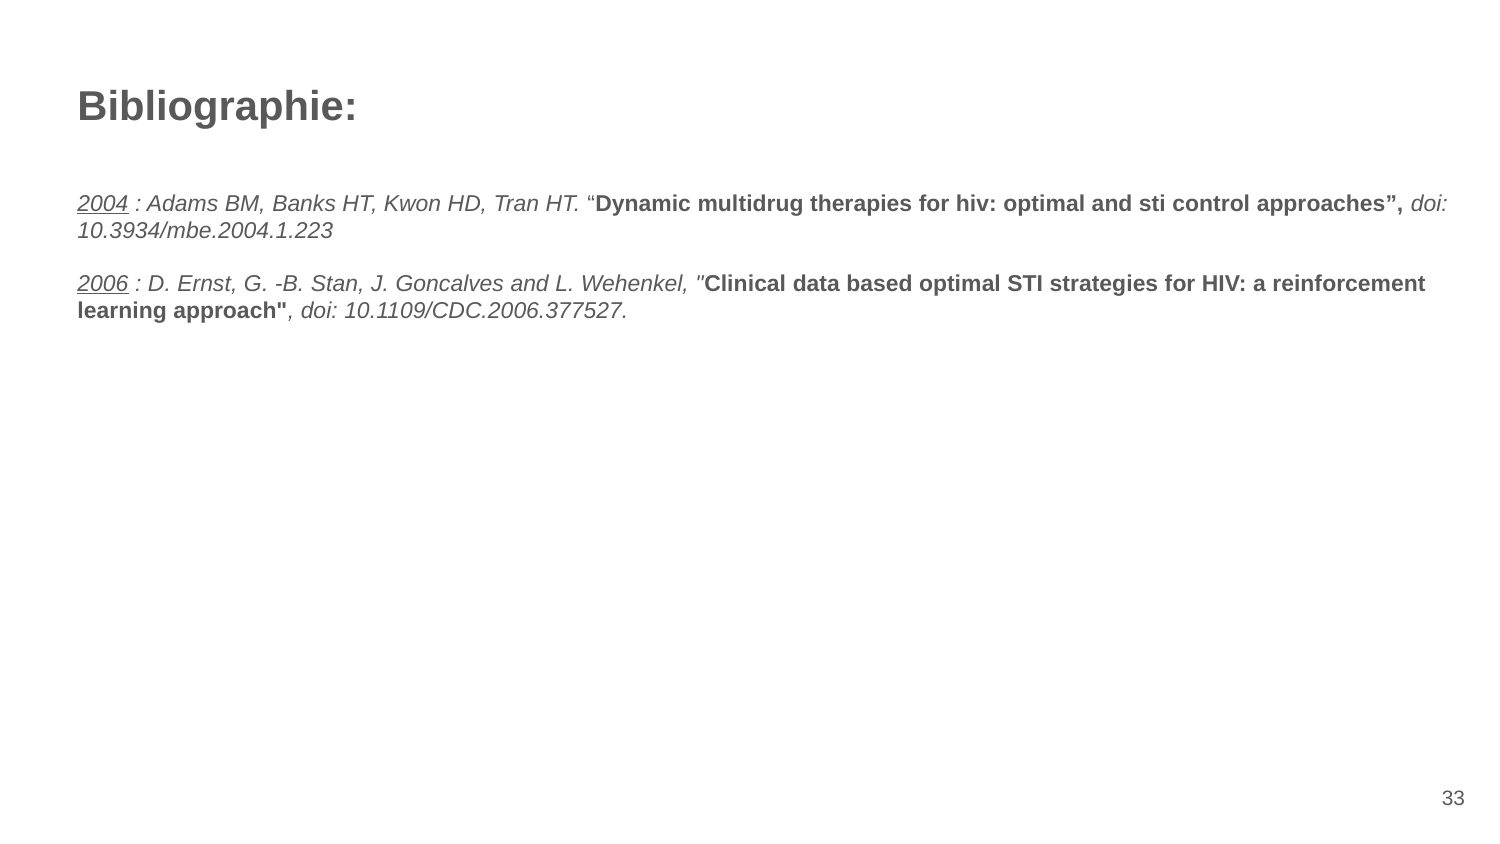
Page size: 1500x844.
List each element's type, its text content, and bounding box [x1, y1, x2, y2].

slide_number <number> [1389, 764, 1480, 830]
text_box Bibliographie: 2004 : Adams BM, Banks HT, Kwon HD, Tran HT. “Dynamic multidrug therapies for hiv: optimal and sti control approaches”, doi: 10.3934/mbe.2004.1.223 2006 : D. Ernst, G. -B. Stan, J. Goncalves and L. Wehenkel, "Clinical data based optimal STI strategies for HIV: a reinforcement learning approach", doi: 10.1109/CDC.2006.377527. [0, 63, 1471, 339]
